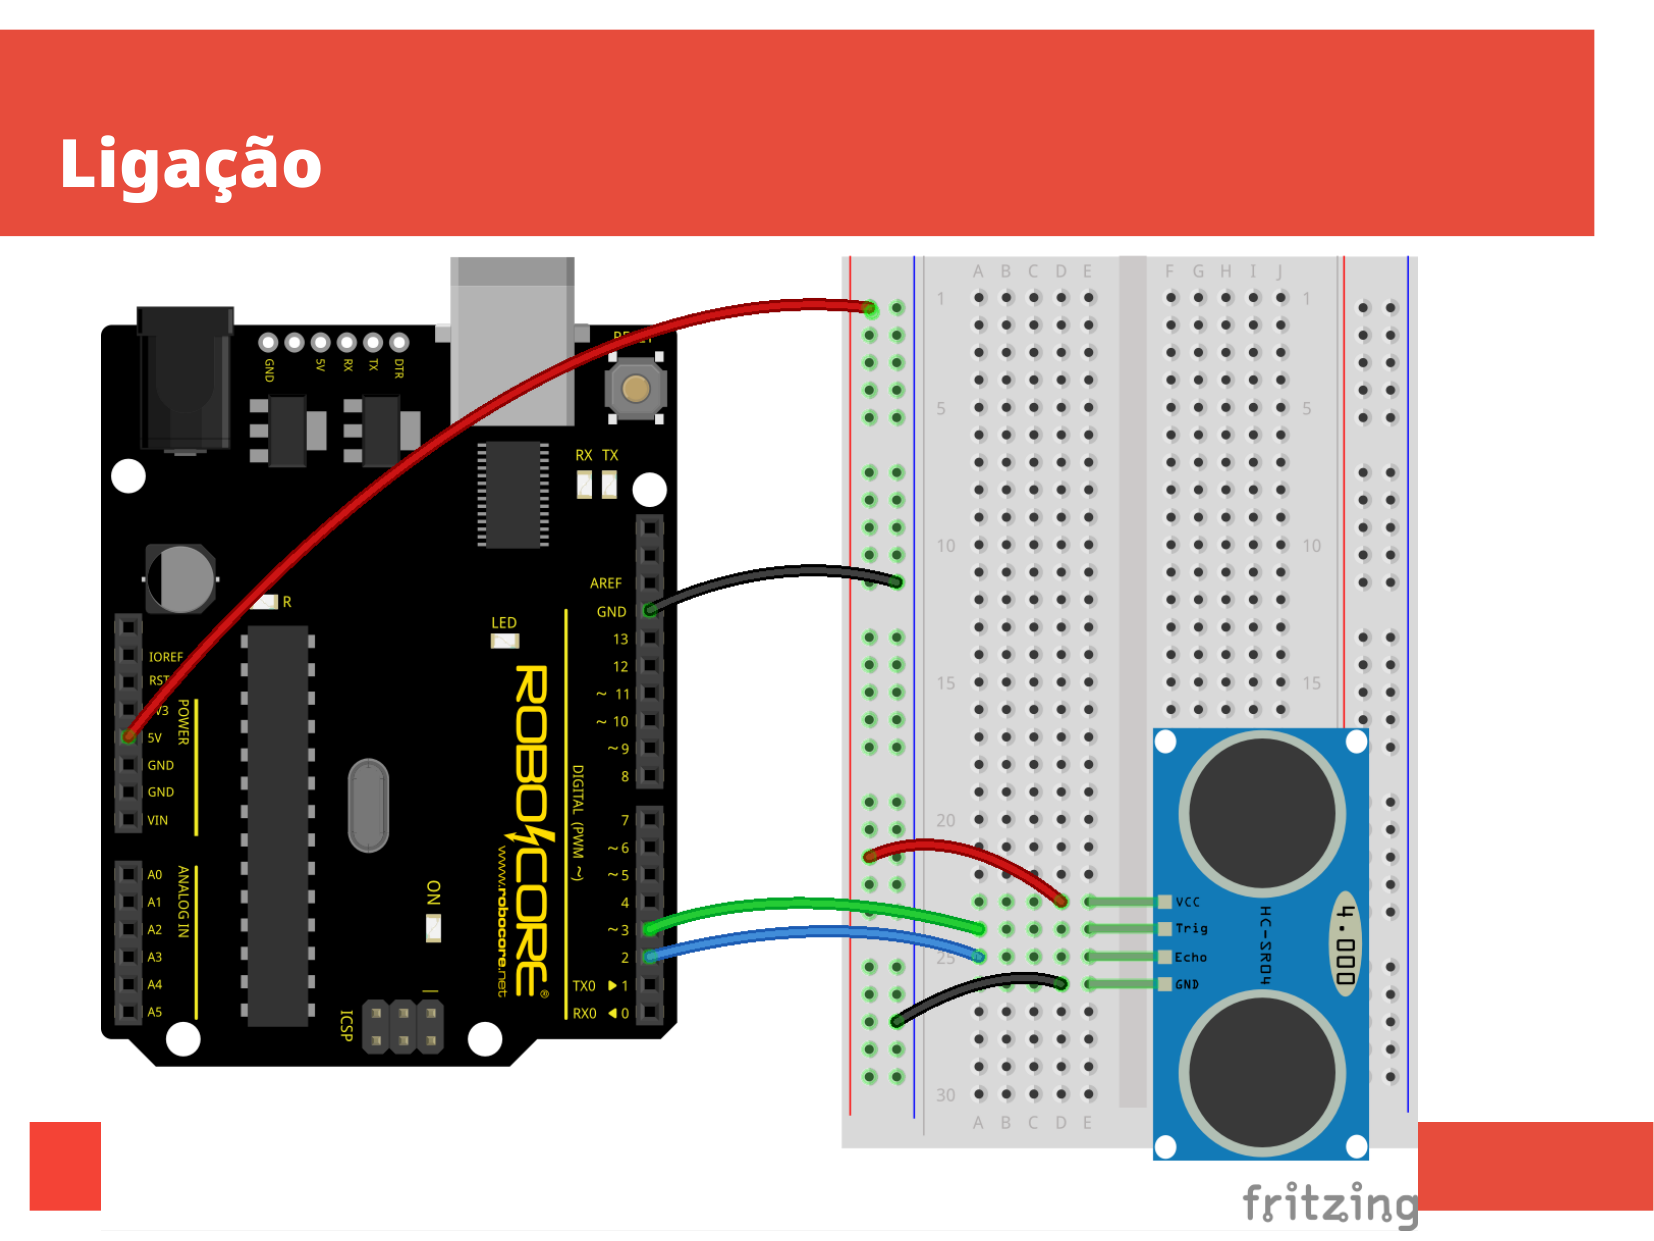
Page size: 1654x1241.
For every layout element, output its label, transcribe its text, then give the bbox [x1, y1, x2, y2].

title Ligação [59, 59, 1595, 207]
picture [101, 247, 1418, 1232]
